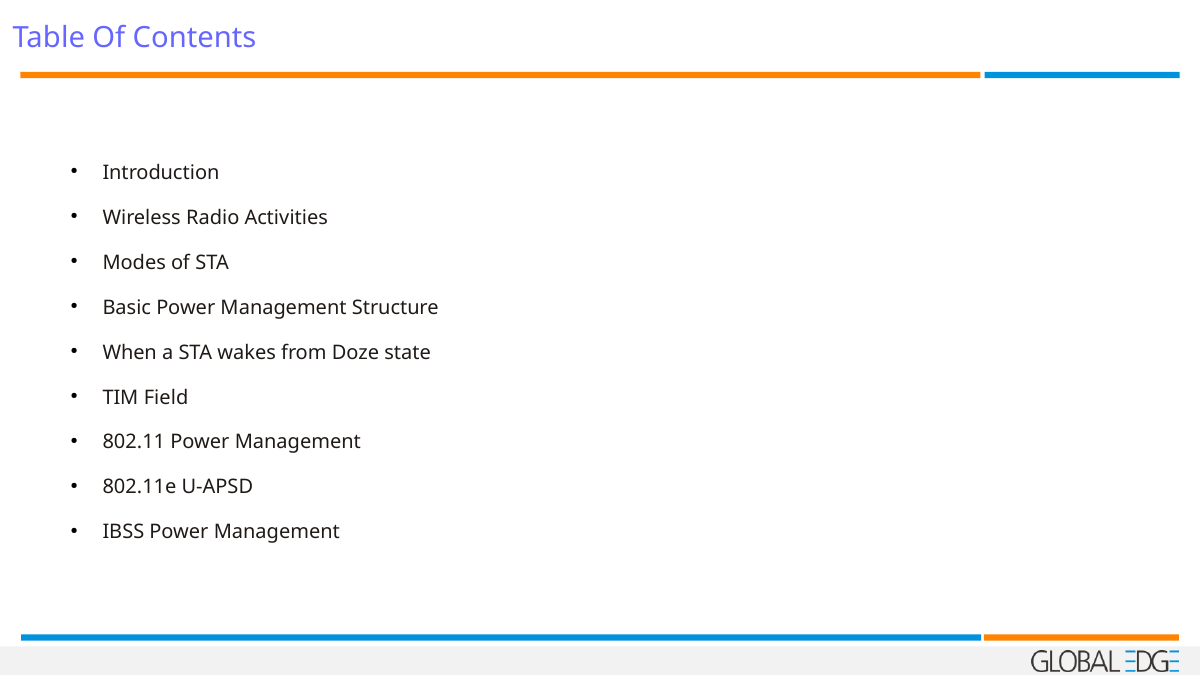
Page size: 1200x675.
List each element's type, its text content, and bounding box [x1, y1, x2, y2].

title Table Of Contents [12, 9, 1088, 63]
picture [1031, 650, 1179, 672]
list Introduction Wireless Radio Activities Modes of STA Basic Power Management Structure When a STA wakes from Doze state TIM Field 802.11 Power Management 802.11e U-APSD IBSS Power Management [60, 157, 1140, 550]
